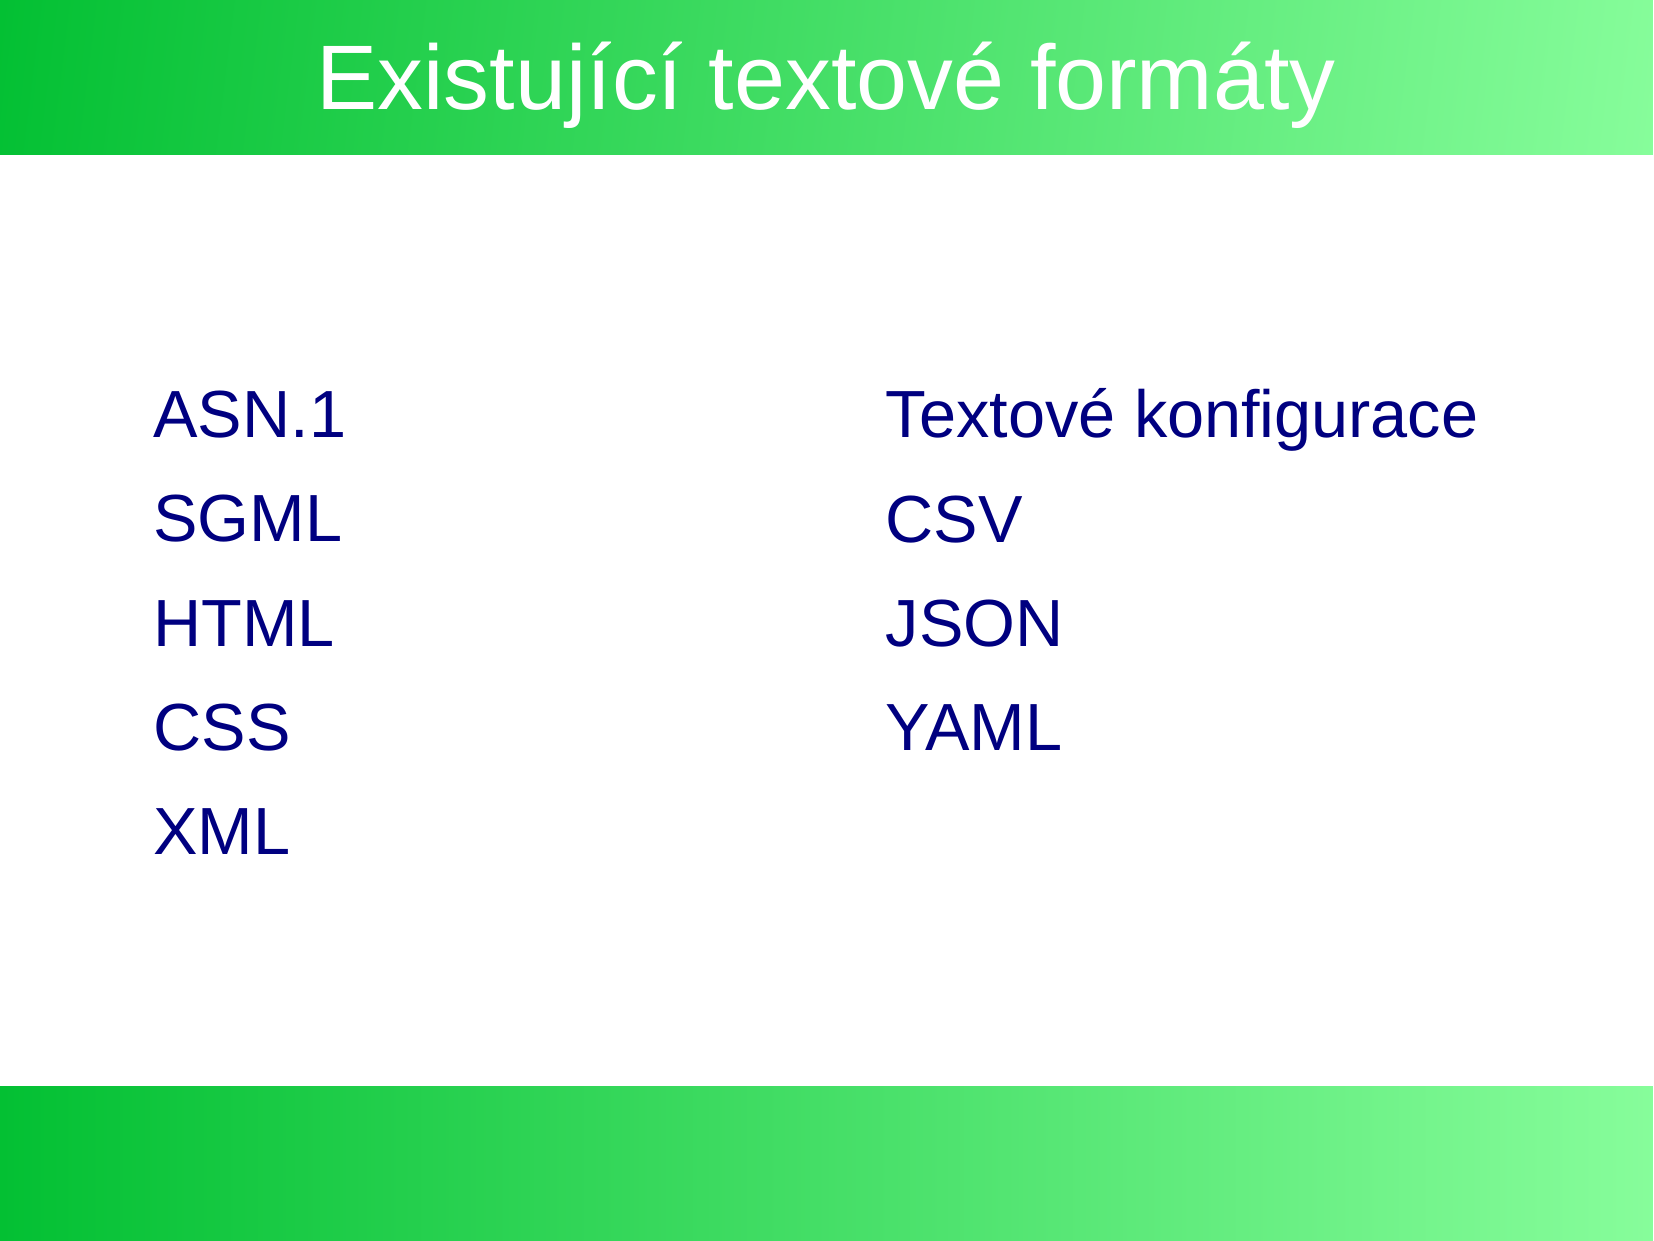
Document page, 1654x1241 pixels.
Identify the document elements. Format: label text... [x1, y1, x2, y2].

list Textové konfigurace CSV JSON YAML [814, 272, 1571, 993]
title Existující textové formáty [82, 25, 1571, 130]
list ASN.1 SGML HTML CSS XML [82, 272, 745, 993]
